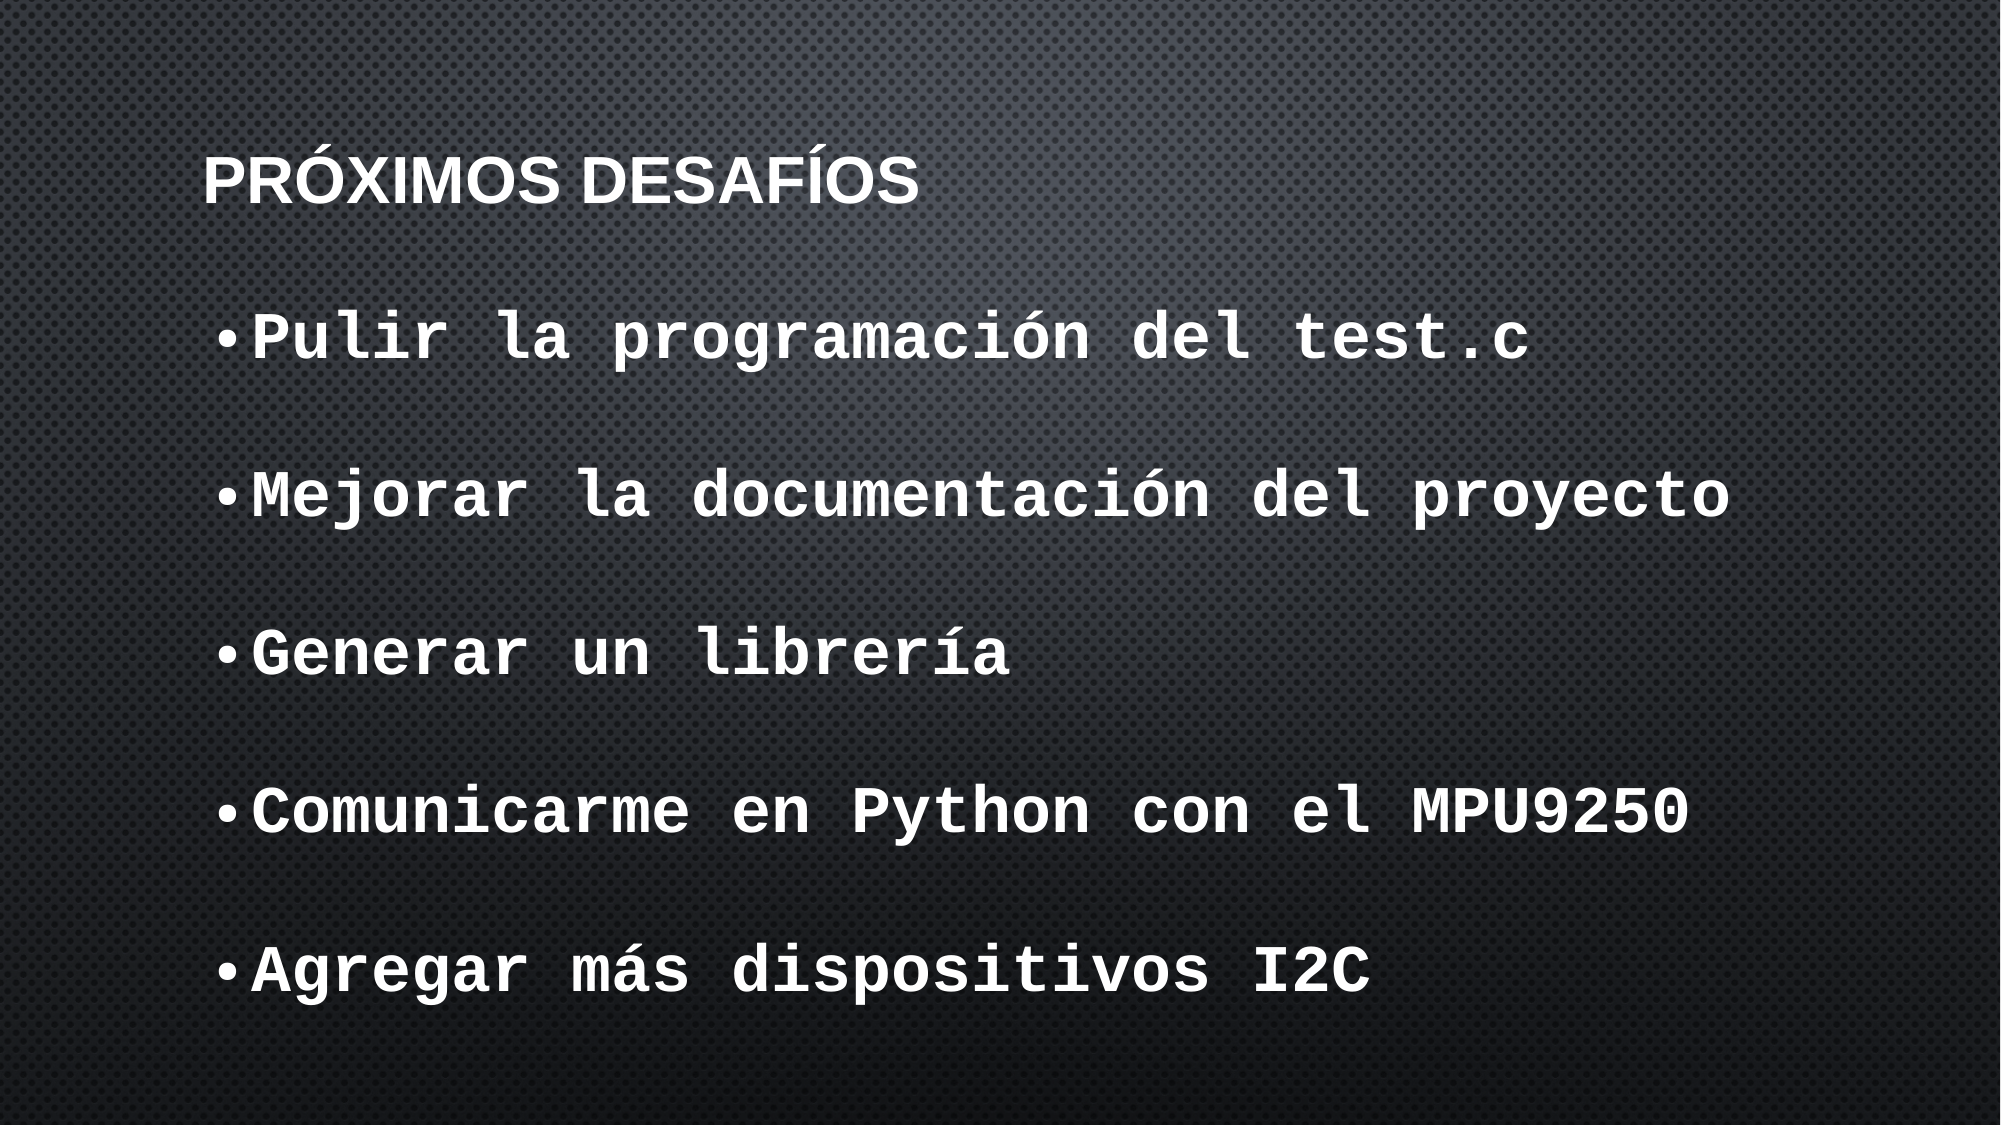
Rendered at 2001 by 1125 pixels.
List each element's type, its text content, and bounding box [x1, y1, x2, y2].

text_box Pulir la programación del test.c Mejorar la documentación del proyecto Generar un librería Comunicarme en Python con el MPU9250 Agregar más dispositivos I2C [200, 295, 1772, 1019]
picture [0, 0, 2001, 1125]
title Próximos desafíos [187, 99, 1813, 255]
